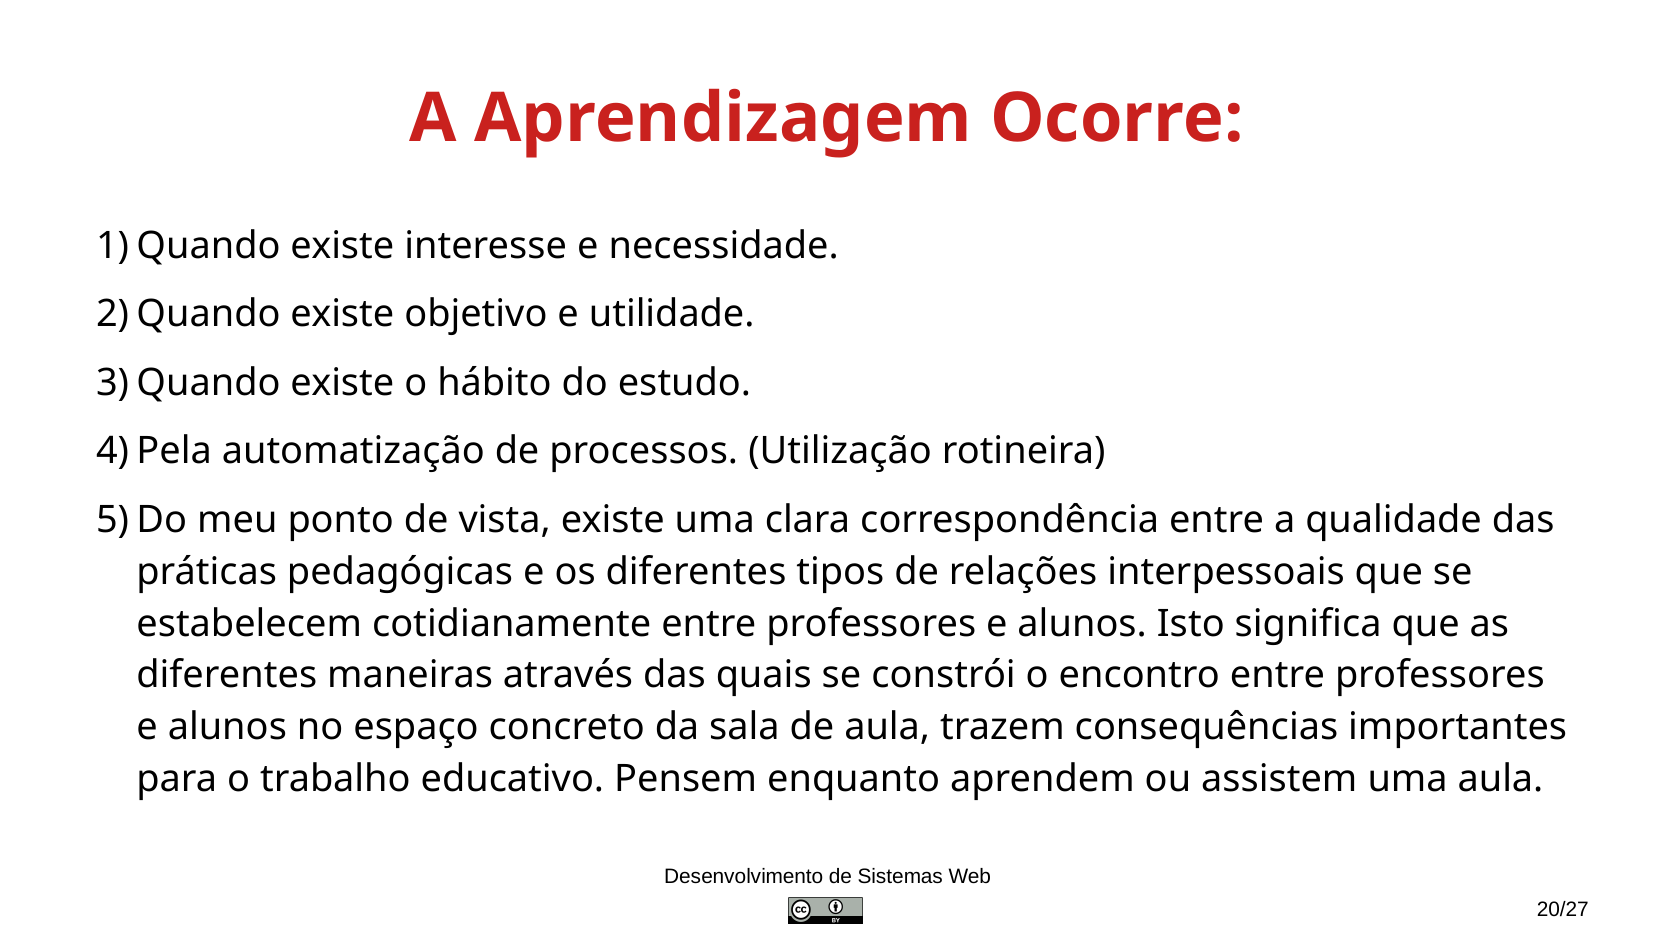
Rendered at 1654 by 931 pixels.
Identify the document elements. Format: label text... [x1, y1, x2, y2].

list Quando existe interesse e necessidade. Quando existe objetivo e utilidade. Quando existe o hábito do estudo. Pela automatização de processos. (Utilização rotineira) Do meu ponto de vista, existe uma clara correspondência entre a qualidade das práticas pedagógicas e os diferentes tipos de relações interpessoais que se estabelecem cotidianamente entre professores e alunos. Isto significa que as diferentes maneiras através das quais se constrói o encontro entre professores e alunos no espaço concreto da sala de aula, trazem consequências importantes para o trabalho educativo. Pensem enquanto aprendem ou assistem uma aula. [82, 217, 1571, 827]
title A Aprendizagem Ocorre: [82, 37, 1571, 193]
picture [788, 897, 863, 924]
